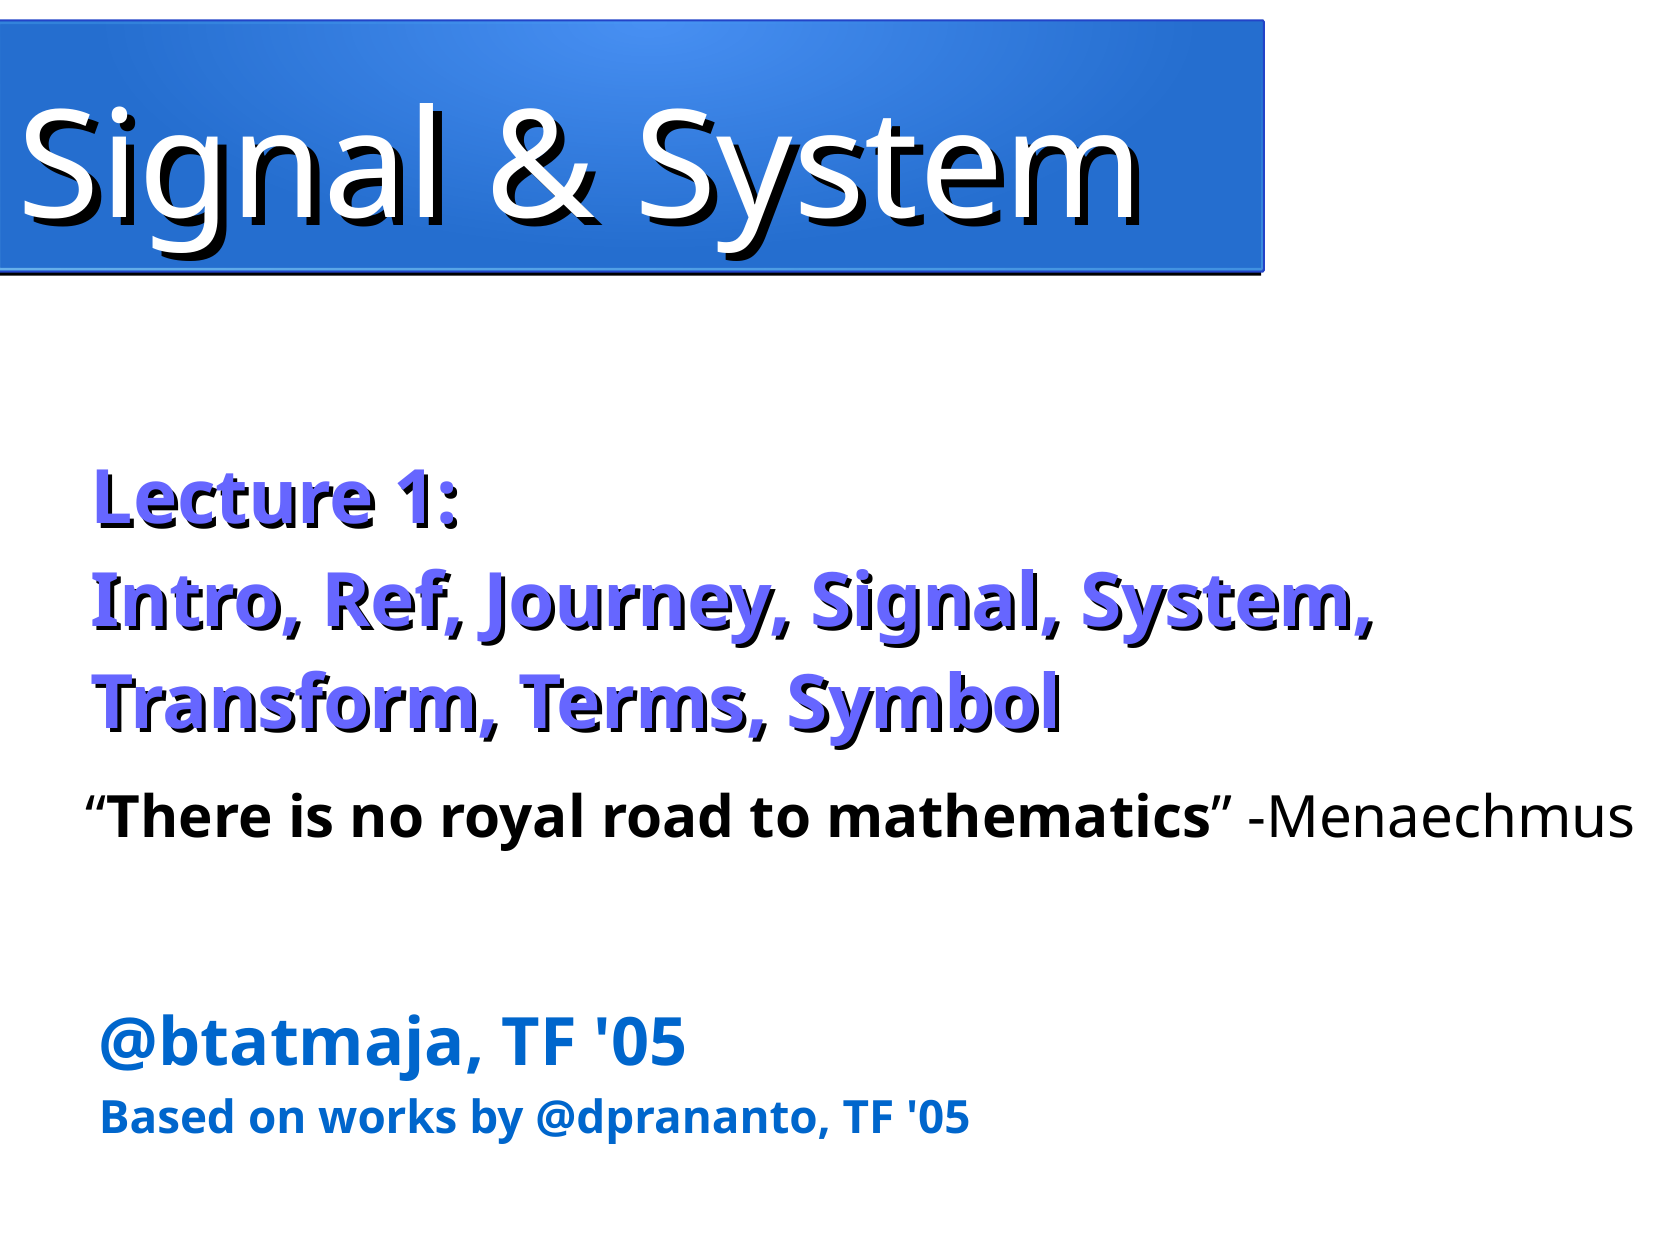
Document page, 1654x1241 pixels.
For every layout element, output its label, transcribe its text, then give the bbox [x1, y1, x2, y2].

text_box @btatmaja, TF '05 Based on works by @dprananto, TF '05 [84, 986, 1601, 1152]
subtitle Signal & System [17, 0, 1323, 334]
text_box Lecture 1: Intro, Ref, Journey, Signal, System, Transform, Terms, Symbol [75, 436, 1588, 714]
text_box “There is no royal road to mathematics” -Menaechmus [70, 767, 1576, 849]
